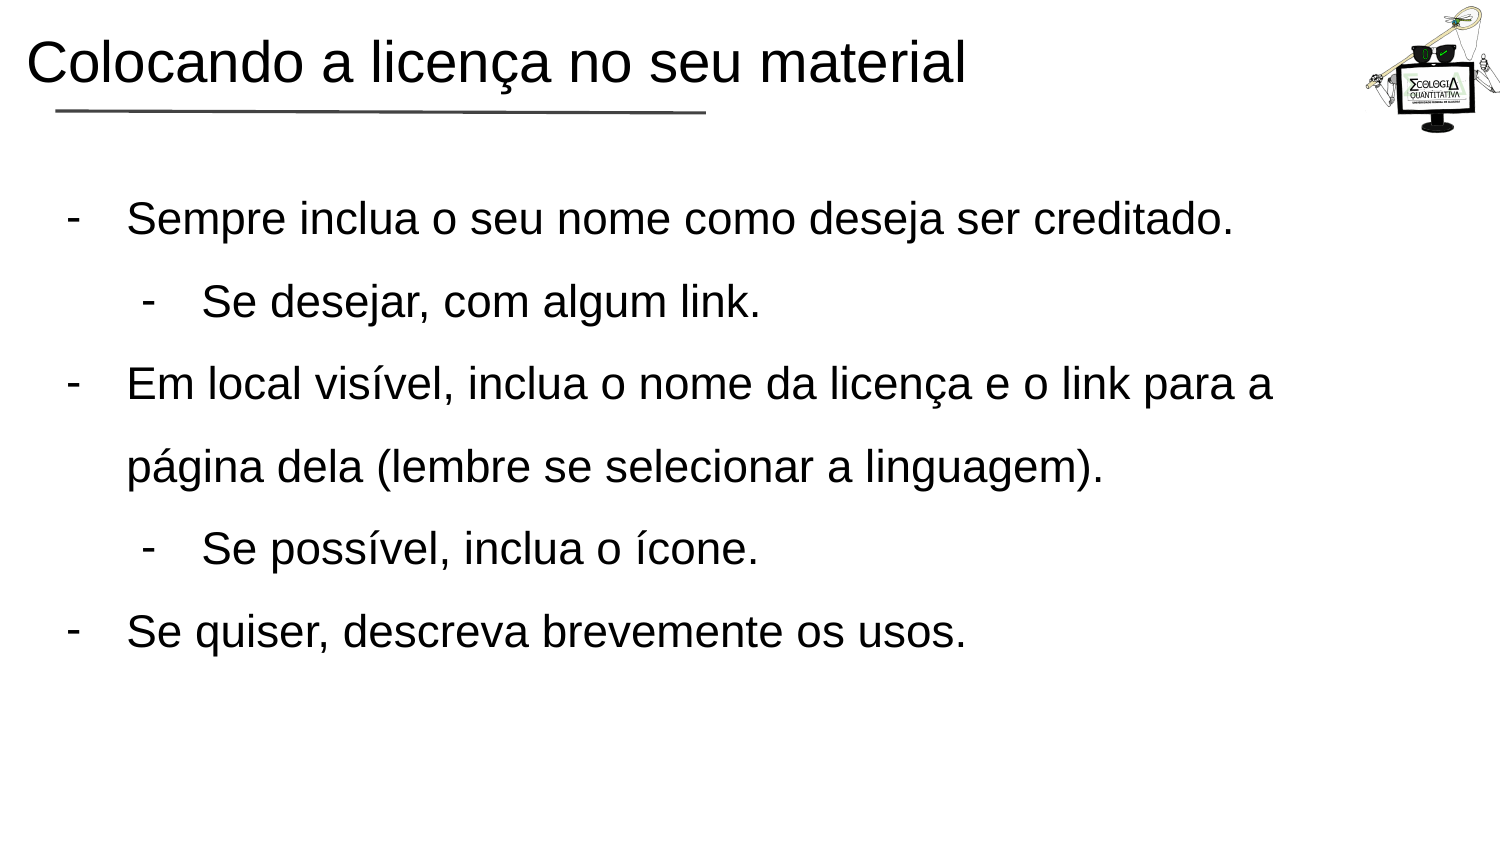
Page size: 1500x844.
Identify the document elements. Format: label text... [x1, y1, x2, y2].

text_box Sempre inclua o seu nome como deseja ser creditado. Se desejar, com algum link. Em local visível, inclua o nome da licença e o link para a página dela (lembre se selecionar a linguagem). Se possível, inclua o ícone. Se quiser, descreva brevemente os usos. [36, 146, 1412, 801]
picture [1365, 3, 1500, 135]
text_box Colocando a licença no seu material [11, 9, 1210, 117]
